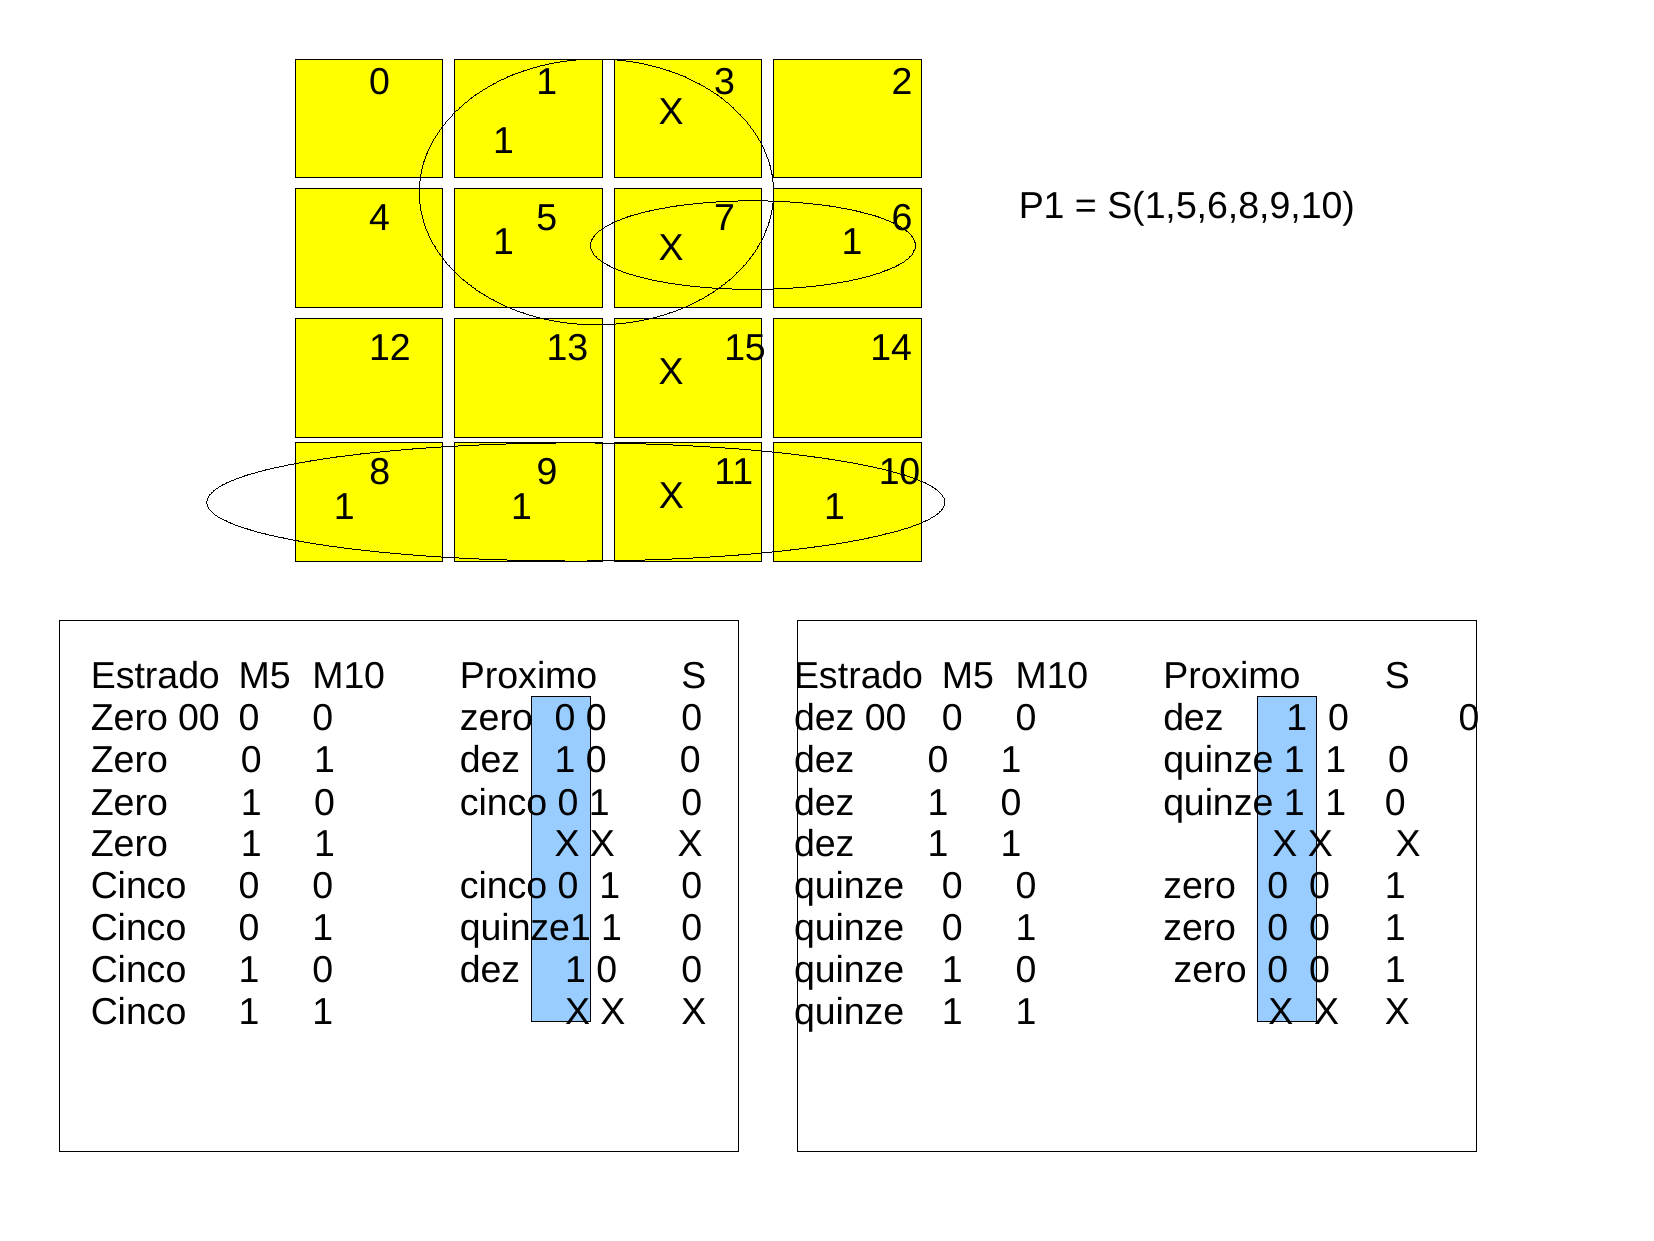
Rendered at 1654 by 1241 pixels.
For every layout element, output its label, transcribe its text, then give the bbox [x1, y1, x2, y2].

text_box [773, 246, 922, 308]
text_box P1 = S(1,5,6,8,9,10) [1003, 177, 1371, 235]
text_box [773, 500, 922, 562]
text_box 0 1 3 2 [354, 53, 929, 111]
text_box 12 13 15 14 [354, 319, 929, 376]
text_box 1 [496, 478, 547, 536]
text_box [773, 111, 922, 178]
text_box [295, 318, 443, 438]
text_box Estrado M5 M10 Proximo S Zero 00 0 0 zero 0 0 0 Zero 0 1 dez 1 0 0 Zero 1 0 cinco 0 1 0 Zero 1 1 X X X Cinco 0 0 cinco 0 1 0 Cinco 0 1 quinze1 1 0 Cinco 1 0 dez 1 0 0 Cinco 1 1 X X X [59, 620, 739, 1152]
text_box X [643, 466, 699, 524]
text_box [614, 500, 762, 562]
text_box [614, 246, 762, 308]
text_box X [643, 82, 699, 140]
text_box [454, 376, 603, 438]
text_box 1 [809, 478, 860, 536]
text_box [614, 376, 762, 438]
text_box X [643, 342, 699, 400]
text_box 8 9 11 10 [354, 443, 937, 500]
text_box [773, 376, 922, 438]
text_box 1 [478, 212, 529, 270]
text_box 1 [319, 478, 370, 536]
text_box [295, 188, 443, 308]
text_box 1 [478, 112, 529, 170]
text_box 1 [826, 212, 878, 270]
text_box [614, 111, 762, 178]
text_box 4 5 7 6 [354, 189, 930, 246]
text_box Estrado M5 M10 Proximo S dez 00 0 0 dez 1 0 0 dez 0 1 quinze 1 1 0 dez 1 0 quinze 1 1 0 dez 1 1 X X X quinze 0 0 zero 0 0 1 quinze 0 1 zero 0 0 1 quinze 1 0 zero 0 0 1 quinze 1 1 X X X [797, 620, 1477, 1152]
text_box X [643, 218, 699, 276]
text_box [454, 246, 603, 308]
text_box [295, 442, 443, 562]
text_box [454, 500, 603, 562]
text_box [454, 111, 603, 178]
text_box [295, 59, 443, 178]
